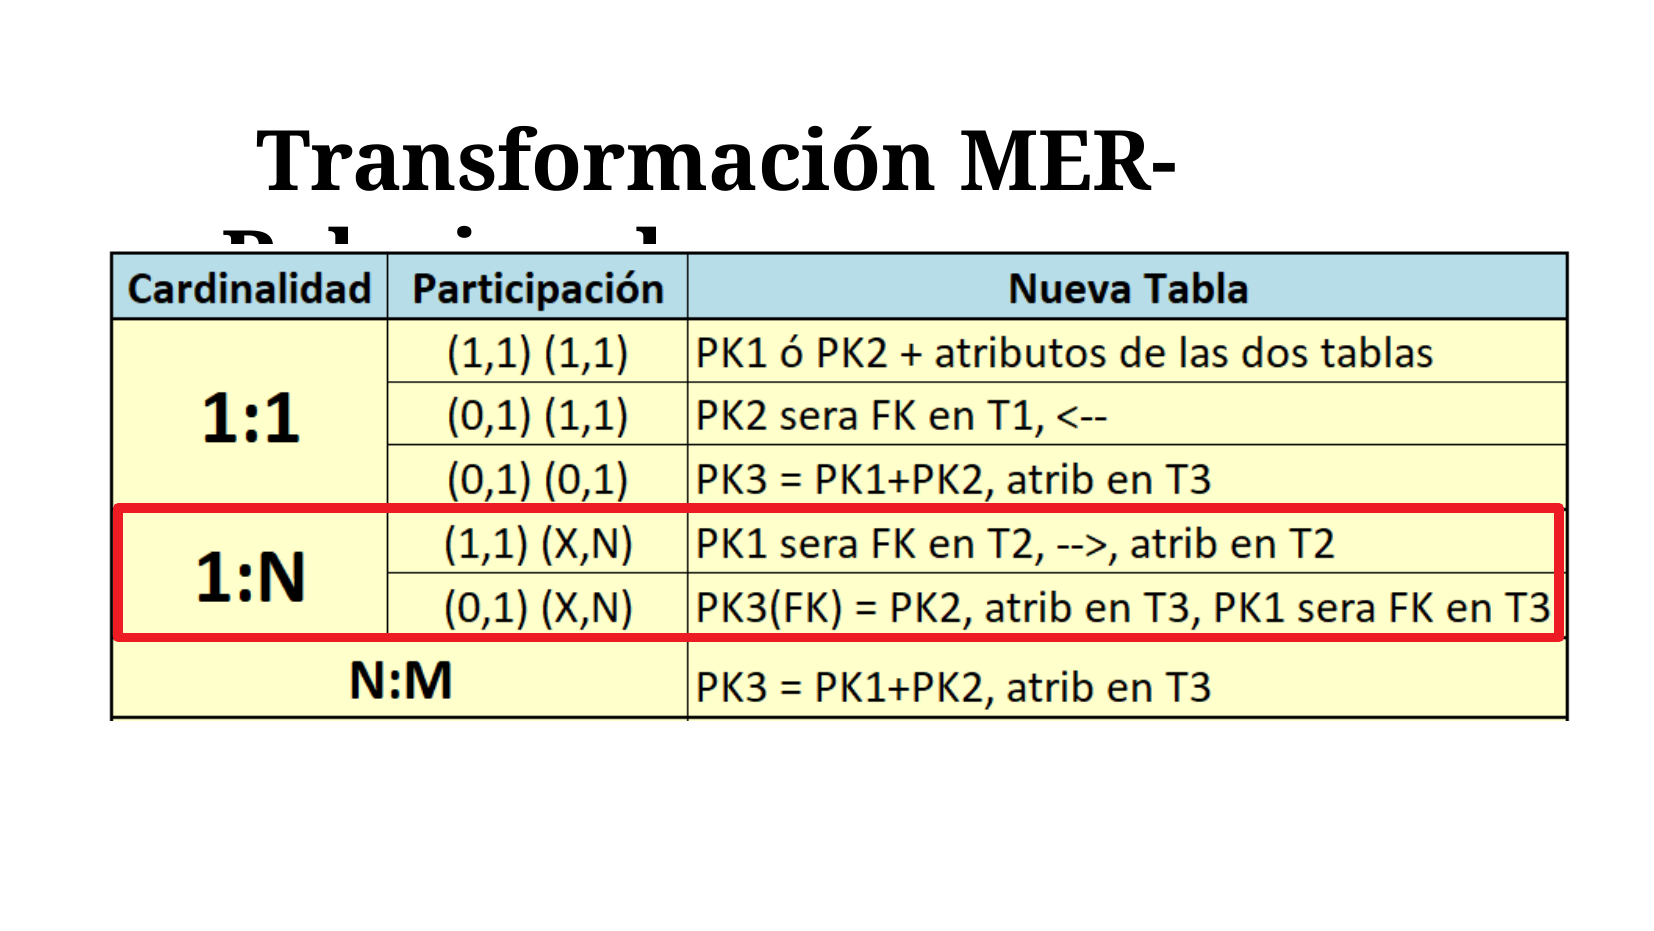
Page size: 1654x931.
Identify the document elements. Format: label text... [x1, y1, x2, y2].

picture [104, 244, 1577, 721]
text_box Transformación MER-Relacional [161, 99, 1607, 843]
